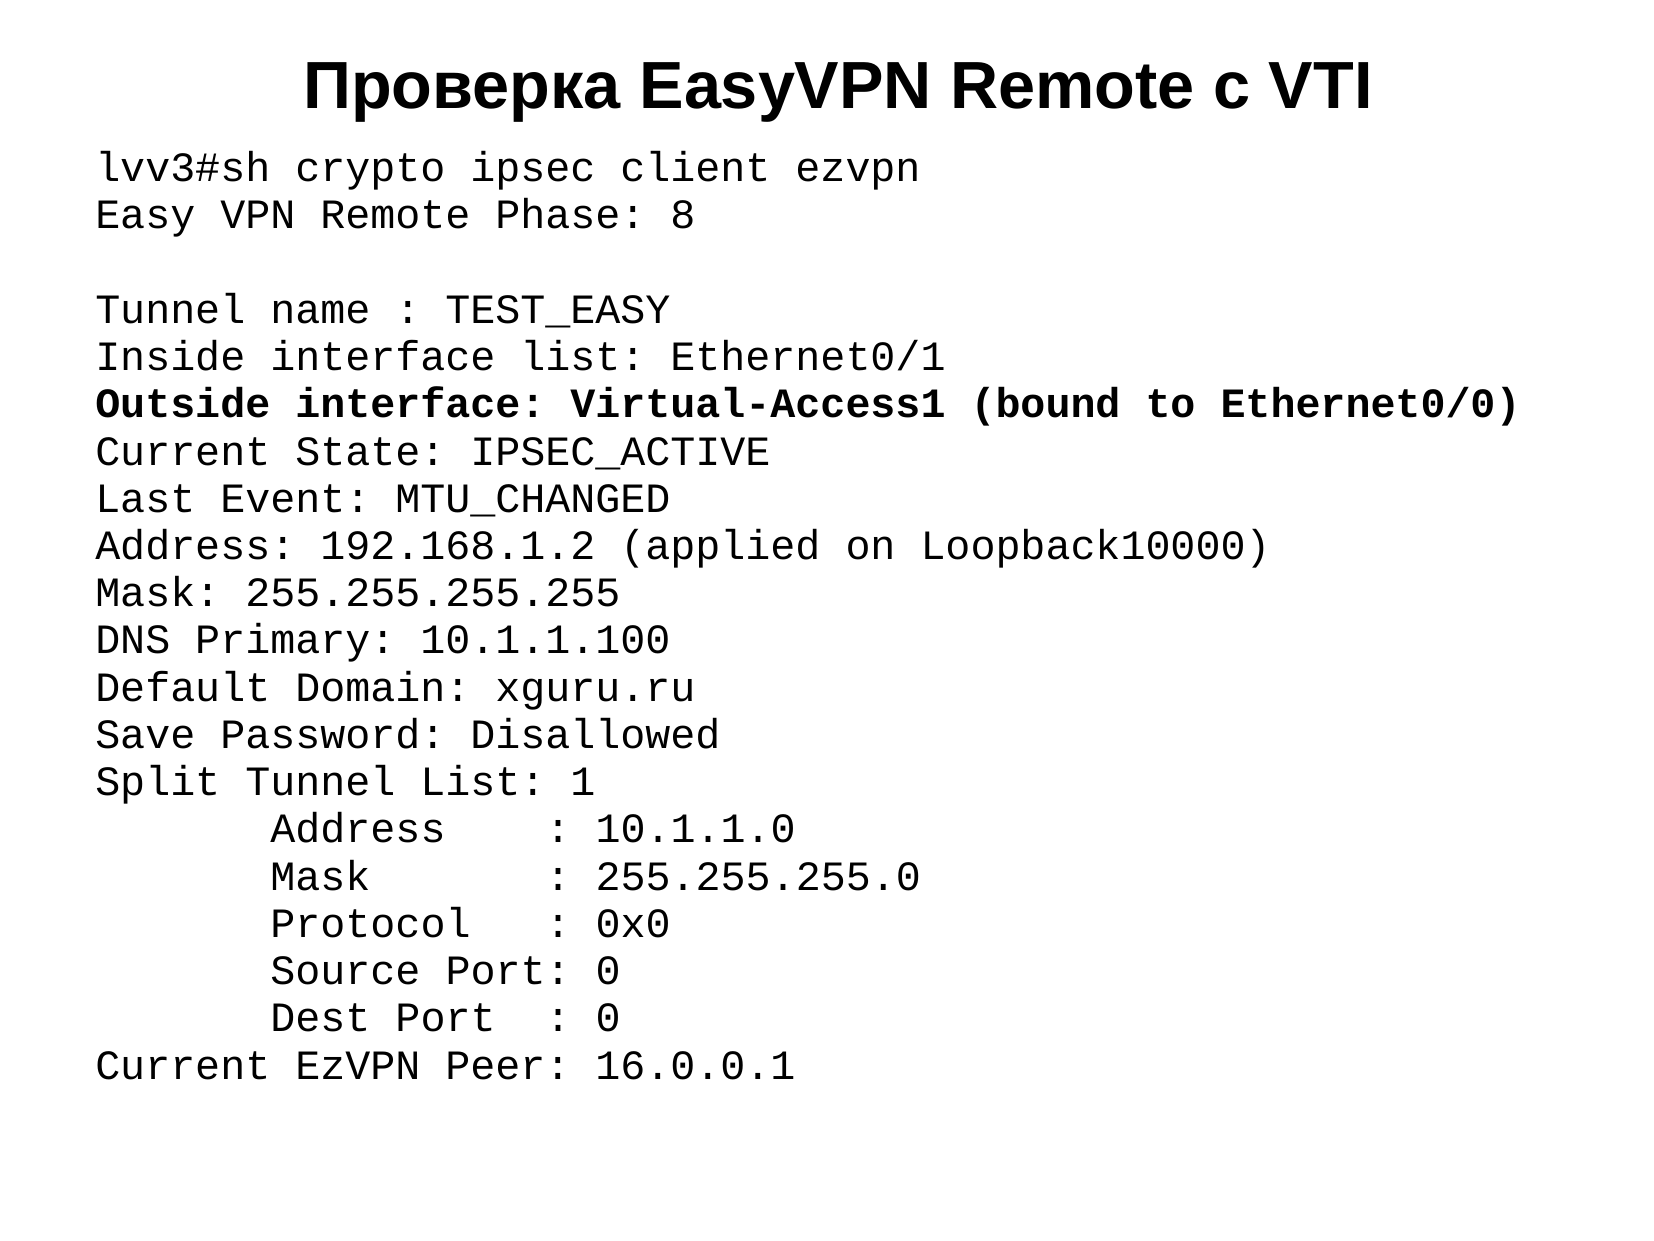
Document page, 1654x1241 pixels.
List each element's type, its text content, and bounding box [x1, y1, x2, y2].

list lvv3#sh crypto ipsec client ezvpn Easy VPN Remote Phase: 8 Tunnel name : TEST_EASY Inside interface list: Ethernet0/1 Outside interface: Virtual-Access1 (bound to Ethernet0/0) Current State: IPSEC_ACTIVE Last Event: MTU_CHANGED Address: 192.168.1.2 (applied on Loopback10000) Mask: 255.255.255.255 DNS Primary: 10.1.1.100 Default Domain: xguru.ru Save Password: Disallowed Split Tunnel List: 1 Address : 10.1.1.0 Mask : 255.255.255.0 Protocol : 0x0 Source Port: 0 Dest Port : 0 Current EzVPN Peer: 16.0.0.1 [95, 146, 1538, 1213]
text_box Проверка EasyVPN Remote с VTI [64, 37, 1613, 130]
